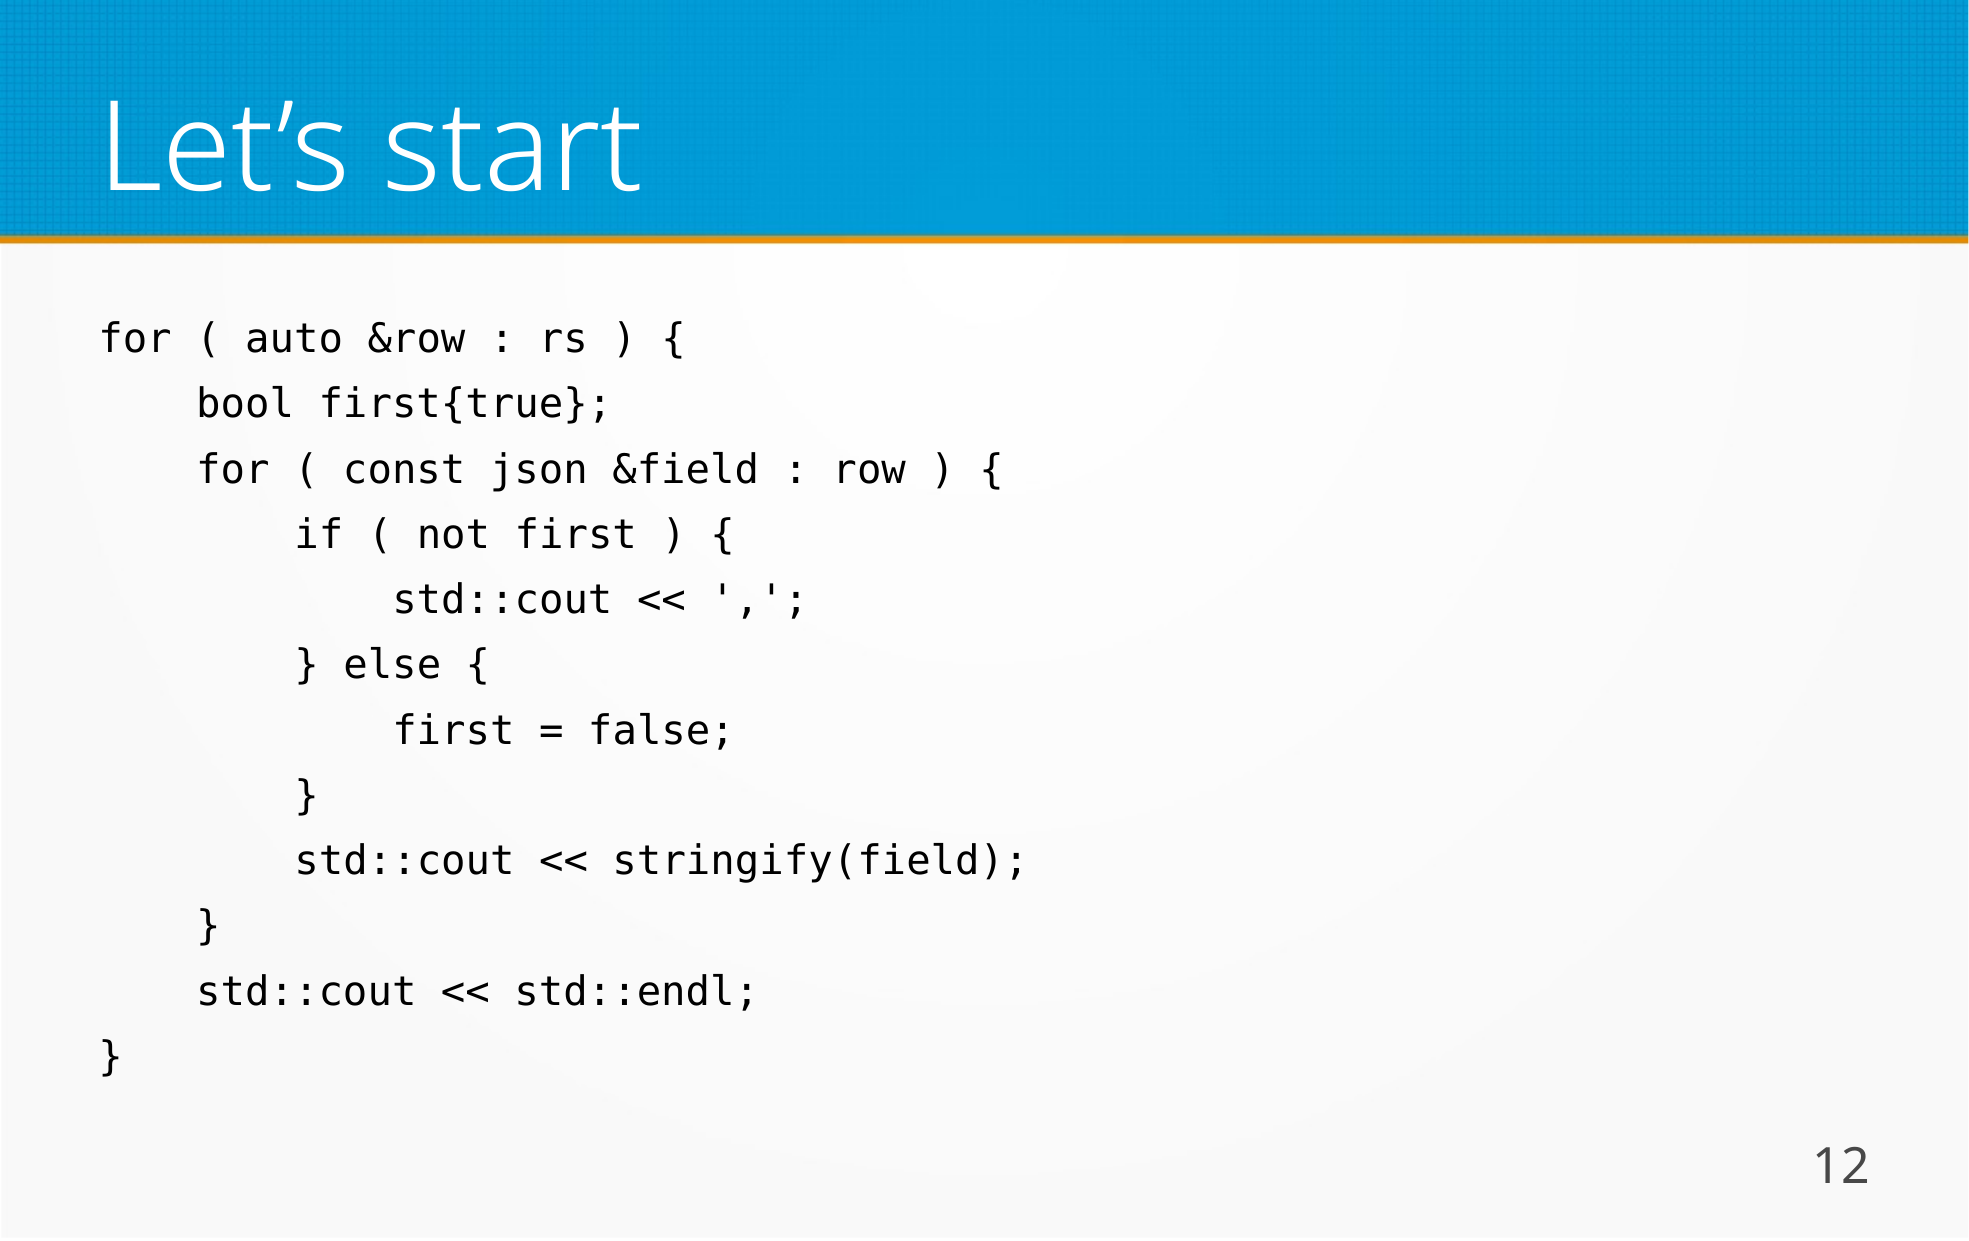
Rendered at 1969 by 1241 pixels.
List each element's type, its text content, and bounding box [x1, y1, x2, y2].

picture [0, 233, 1969, 1241]
list for ( auto &row : rs ) { bool first{true}; for ( const json &field : row ) { if ( not first ) { std::cout << ','; } else { first = false; } std::cout << stringify(field); } std::cout << std::endl; } [98, 315, 1861, 1081]
title Let’s start [98, 19, 1870, 227]
